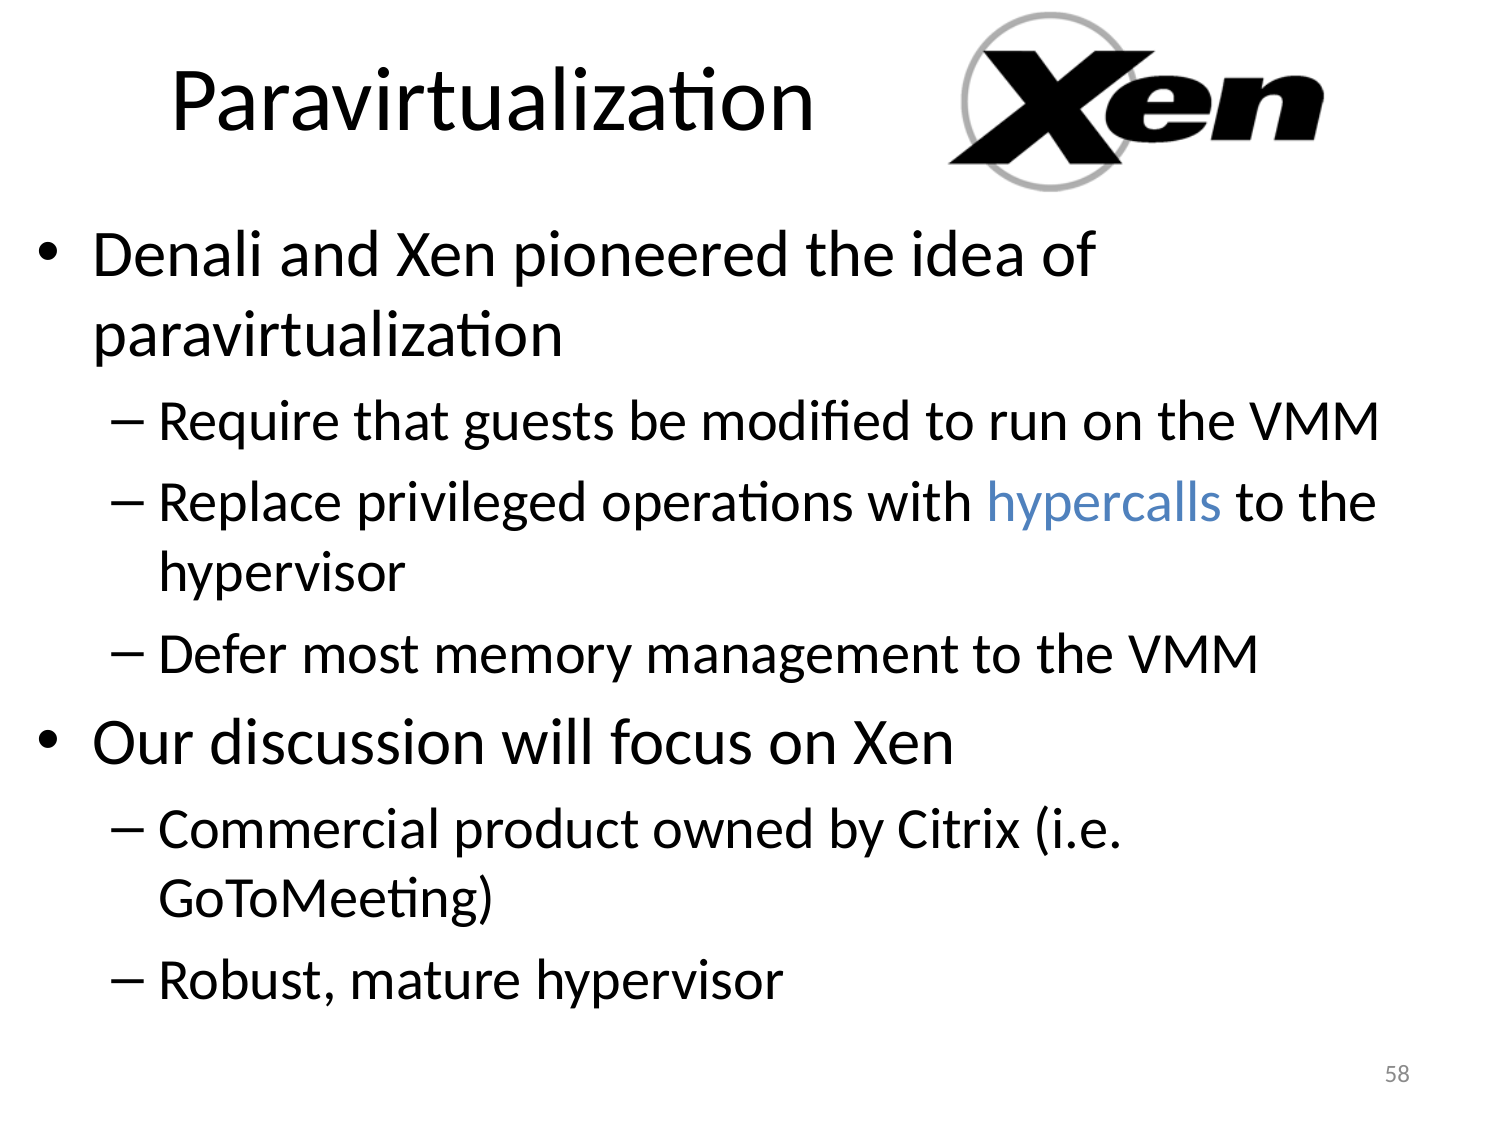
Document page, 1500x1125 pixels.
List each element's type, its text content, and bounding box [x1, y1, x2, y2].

title Paravirtualization [75, 0, 913, 188]
list Denali and Xen pioneered the idea of paravirtualization Require that guests be modified to run on the VMM Replace privileged operations with hypercalls to the hypervisor Defer most memory management to the VMM Our discussion will focus on Xen Commercial product owned by Citrix (i.e. GoToMeeting) Robust, mature hypervisor [21, 202, 1476, 1041]
slide_number <number> [1074, 1042, 1425, 1103]
picture [941, 9, 1331, 195]
